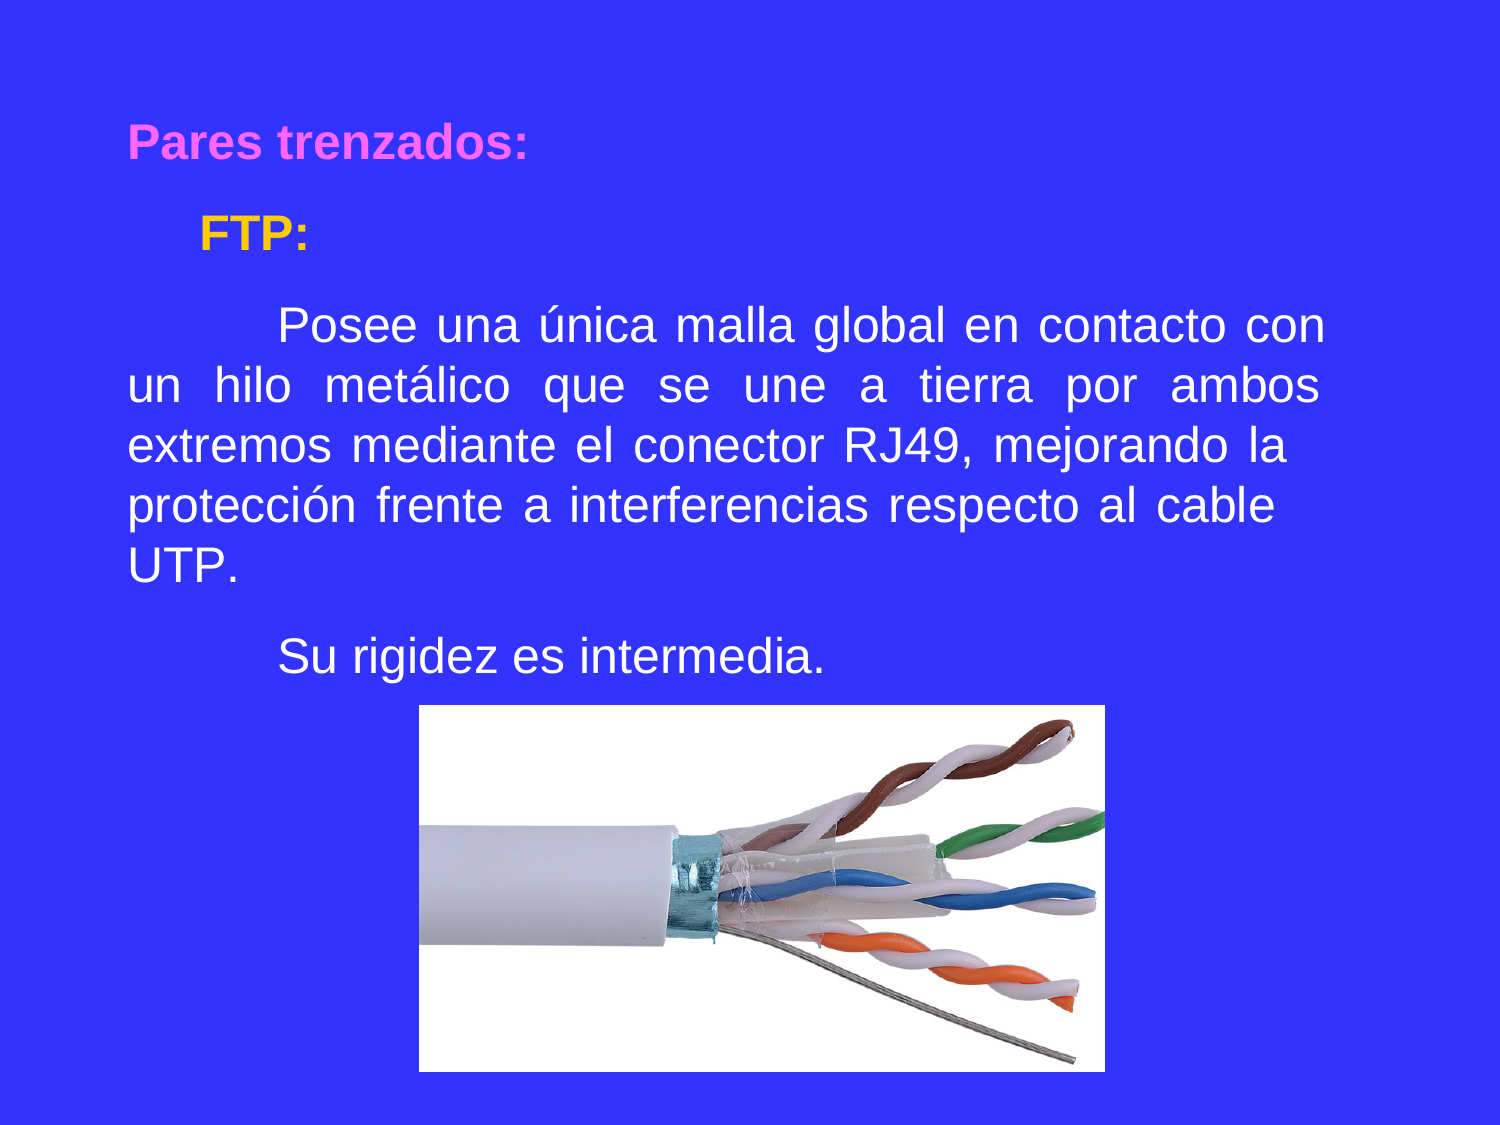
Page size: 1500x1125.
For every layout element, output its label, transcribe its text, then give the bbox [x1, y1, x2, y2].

text_box Pares trenzados: FTP: Posee una única malla global en contacto con un hilo metálico que se une a tierra por ambos extremos mediante el conector RJ49, mejorando la protección frente a interferencias respecto al cable UTP. Su rigidez es intermedia. [112, 101, 1377, 692]
picture [419, 705, 1105, 1072]
